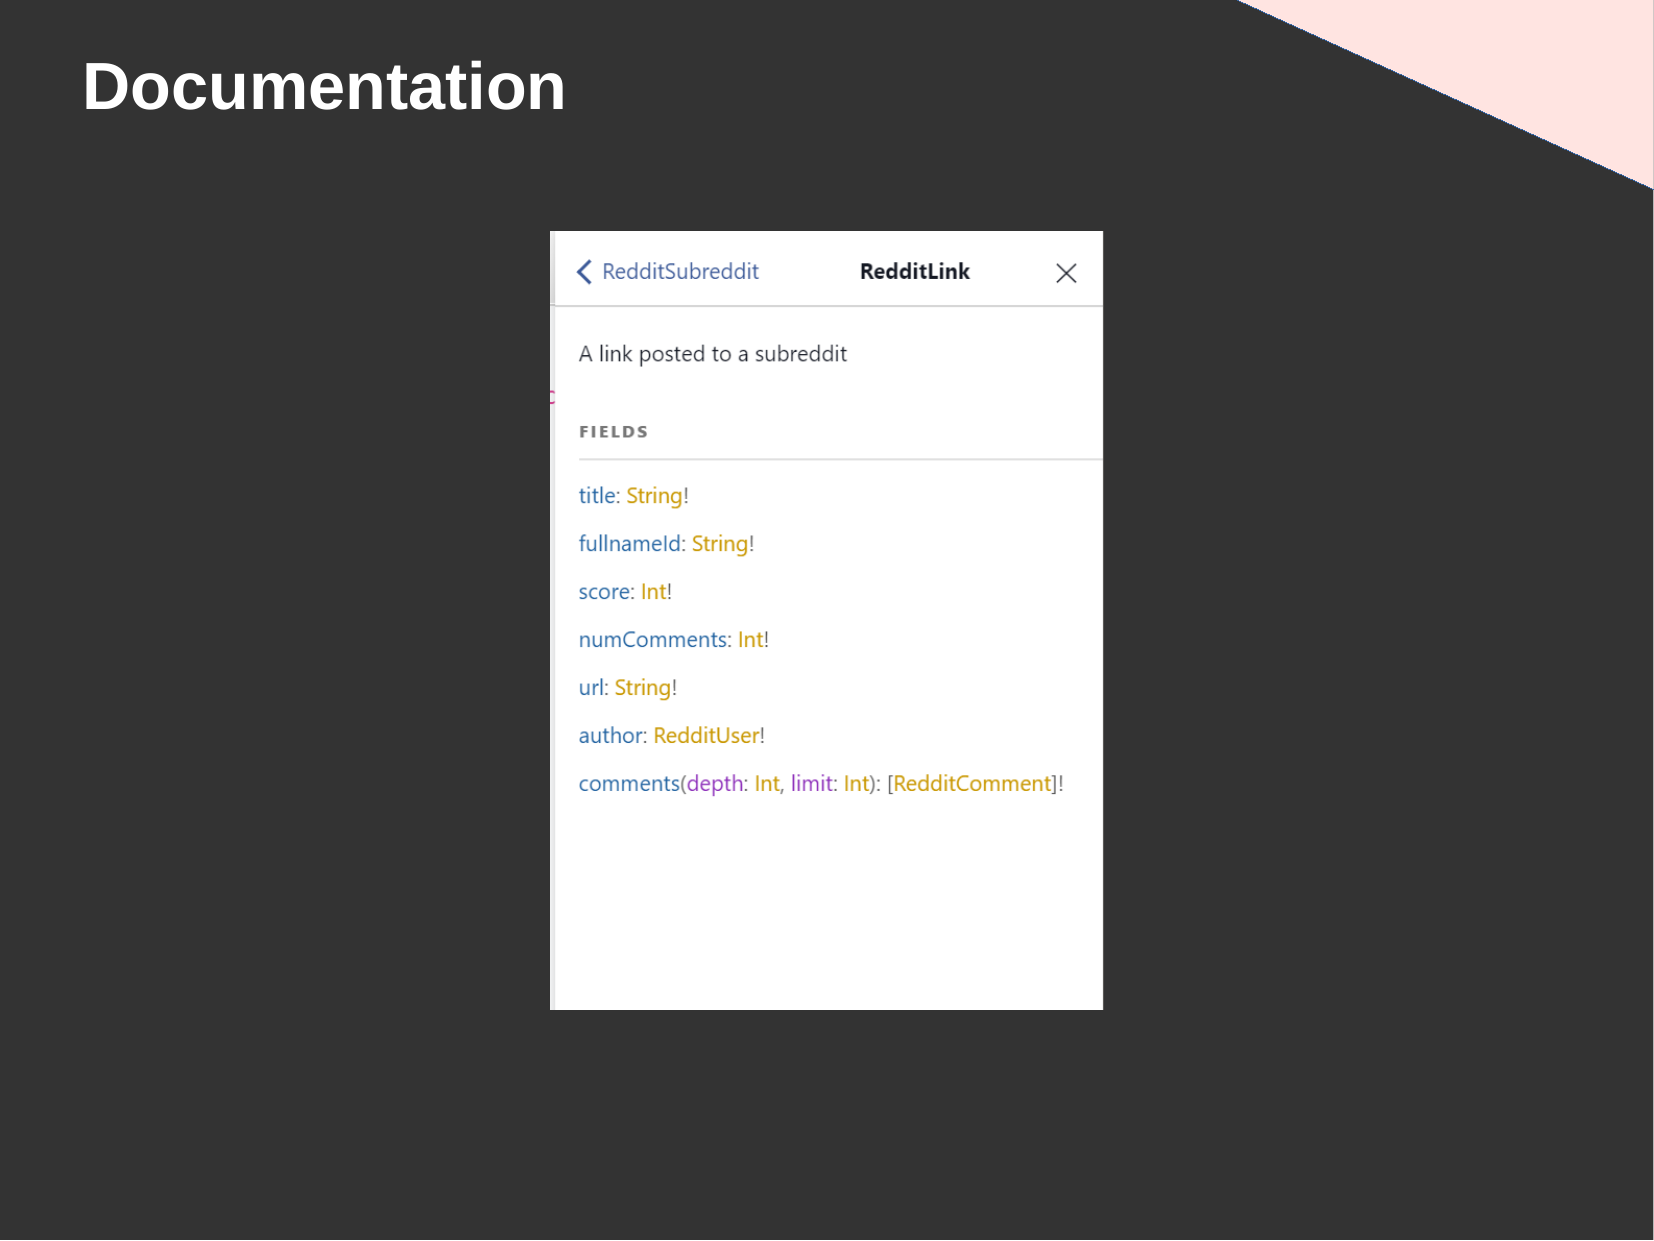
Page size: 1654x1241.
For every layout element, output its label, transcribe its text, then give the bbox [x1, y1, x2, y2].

text_box [1237, 0, 1654, 190]
picture [550, 231, 1104, 1010]
title Documentation [82, 49, 1569, 152]
